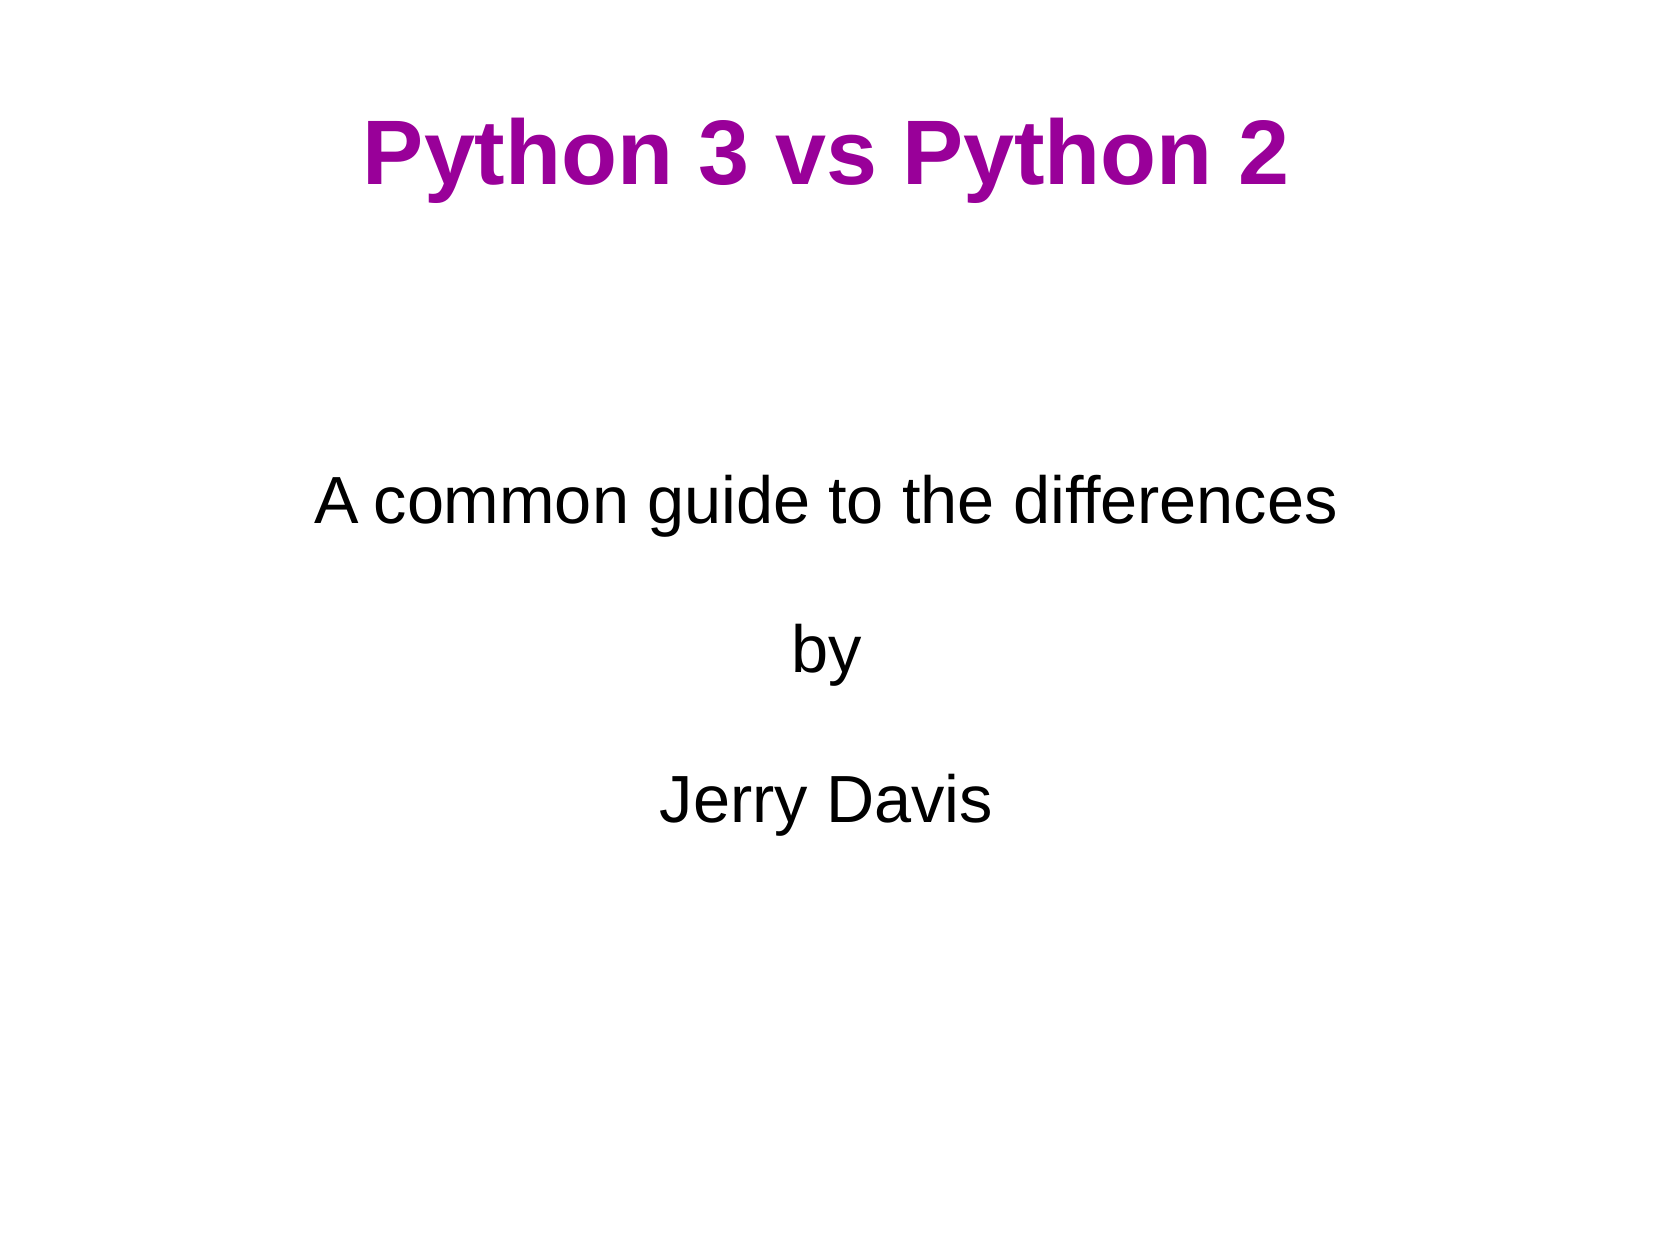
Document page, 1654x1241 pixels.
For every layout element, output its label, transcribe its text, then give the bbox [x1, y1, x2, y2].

subtitle A common guide to the differences by Jerry Davis [82, 290, 1571, 1010]
title Python 3 vs Python 2 [82, 49, 1571, 257]
